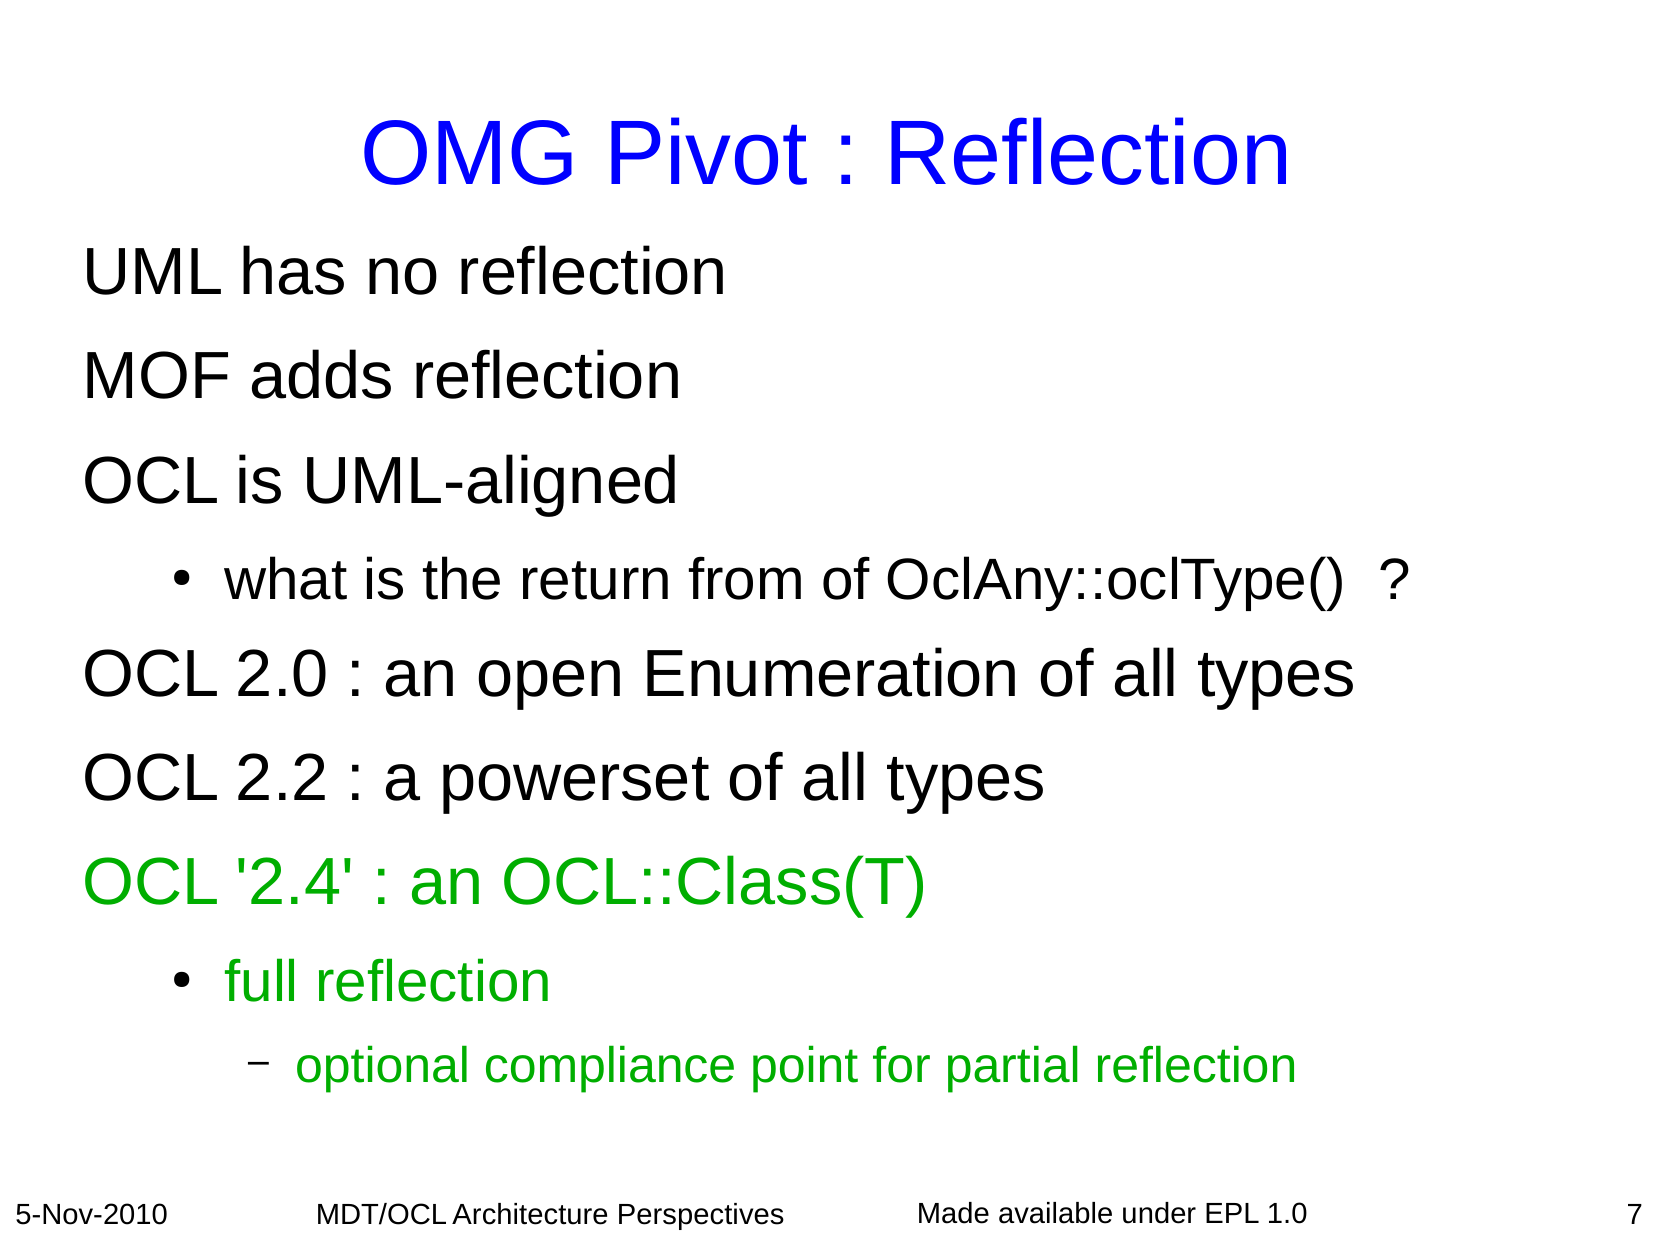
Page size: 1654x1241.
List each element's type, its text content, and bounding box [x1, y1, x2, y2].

title OMG Pivot : Reflection [82, 49, 1571, 234]
list UML has no reflection MOF adds reflection OCL is UML-aligned what is the return from of OclAny::oclType() ? OCL 2.0 : an open Enumeration of all types OCL 2.2 : a powerset of all types OCL '2.4' : an OCL::Class(T) full reflection optional compliance point for partial reflection [82, 234, 1571, 1109]
